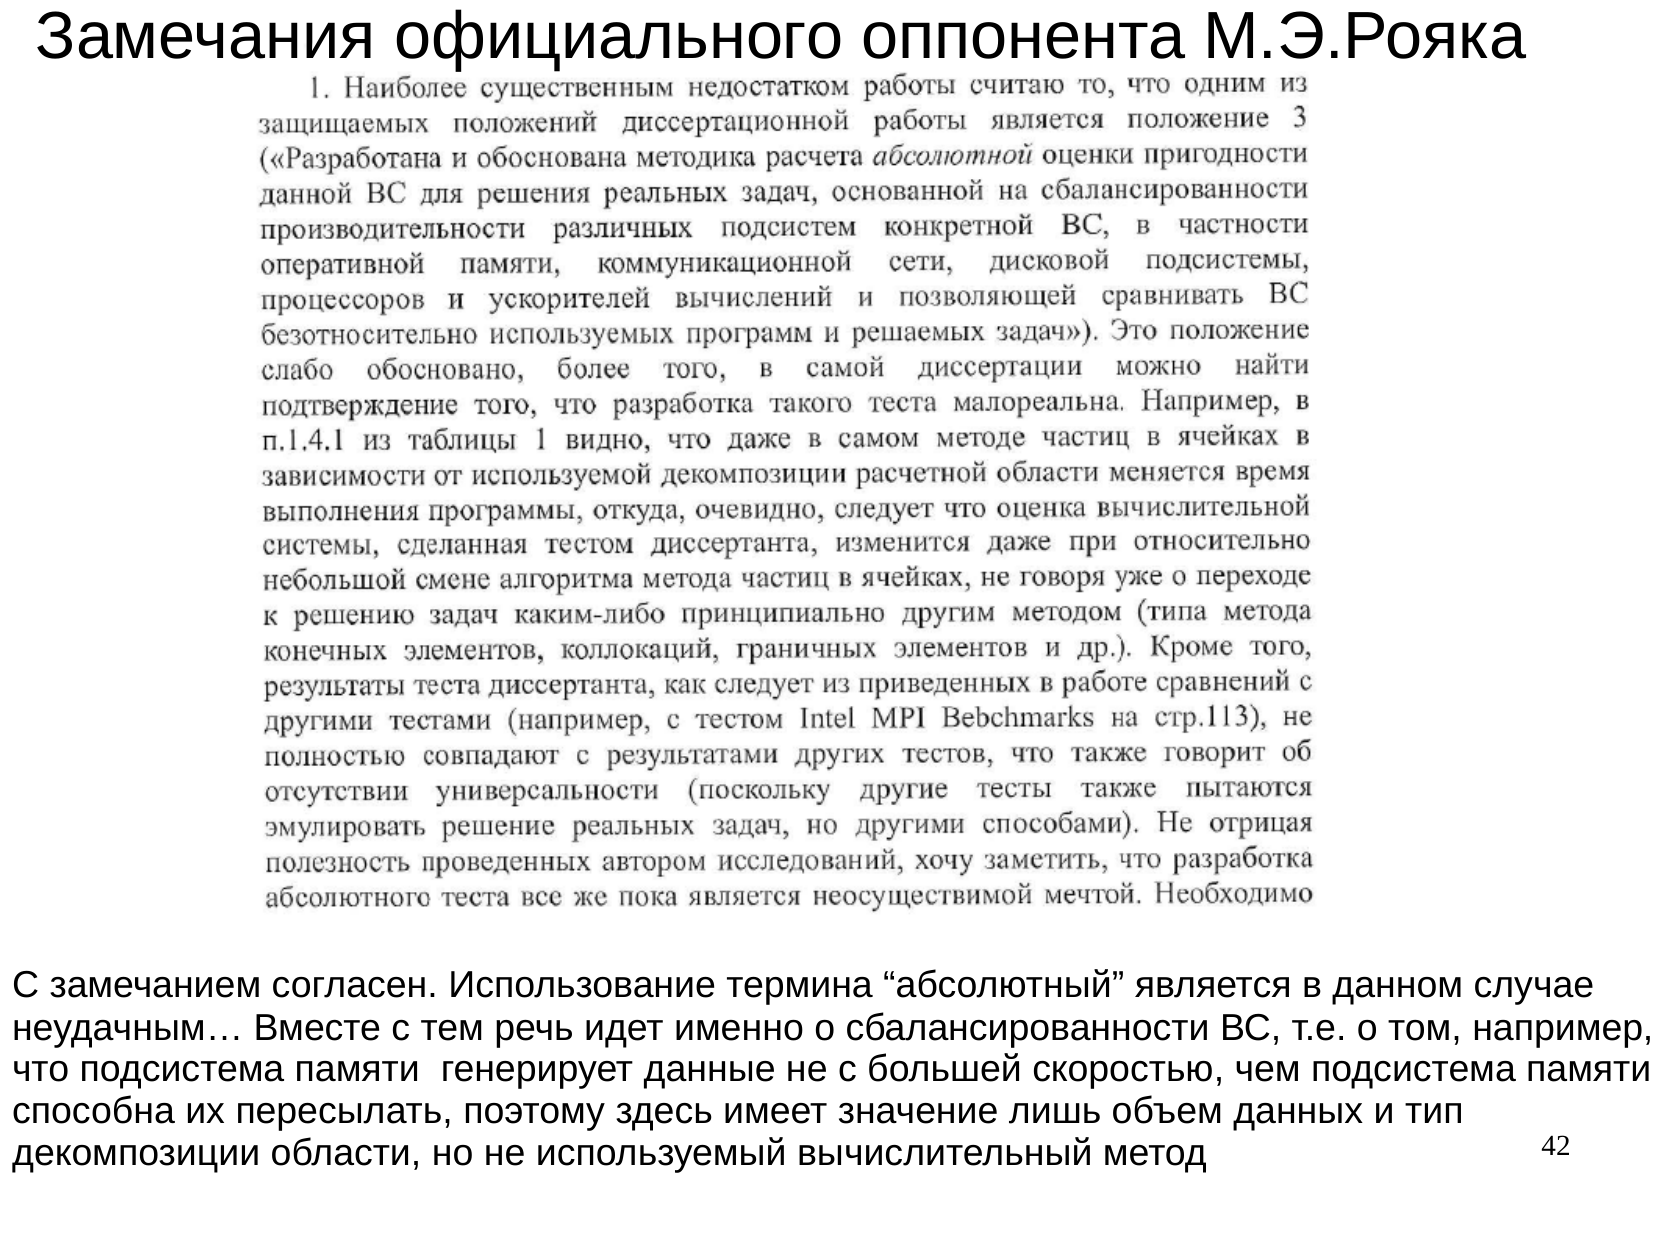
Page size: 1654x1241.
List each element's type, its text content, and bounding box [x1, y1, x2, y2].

picture [240, 139, 1334, 927]
text_box С замечанием согласен. Использование термина “абсолютный” является в данном случае неудачным… Вместе с тем речь идет именно о сбалансированности ВС, т.е. о том, например, что подсистема памяти генерирует данные не с большей скоростью, чем подсистема памяти способна их пересылать, поэтому здесь имеет значение лишь объем данных и тип декомпозиции области, но не используемый вычислительный метод [0, 956, 1654, 1182]
title Замечания официального оппонента М.Э.Рояка [0, 0, 1654, 139]
